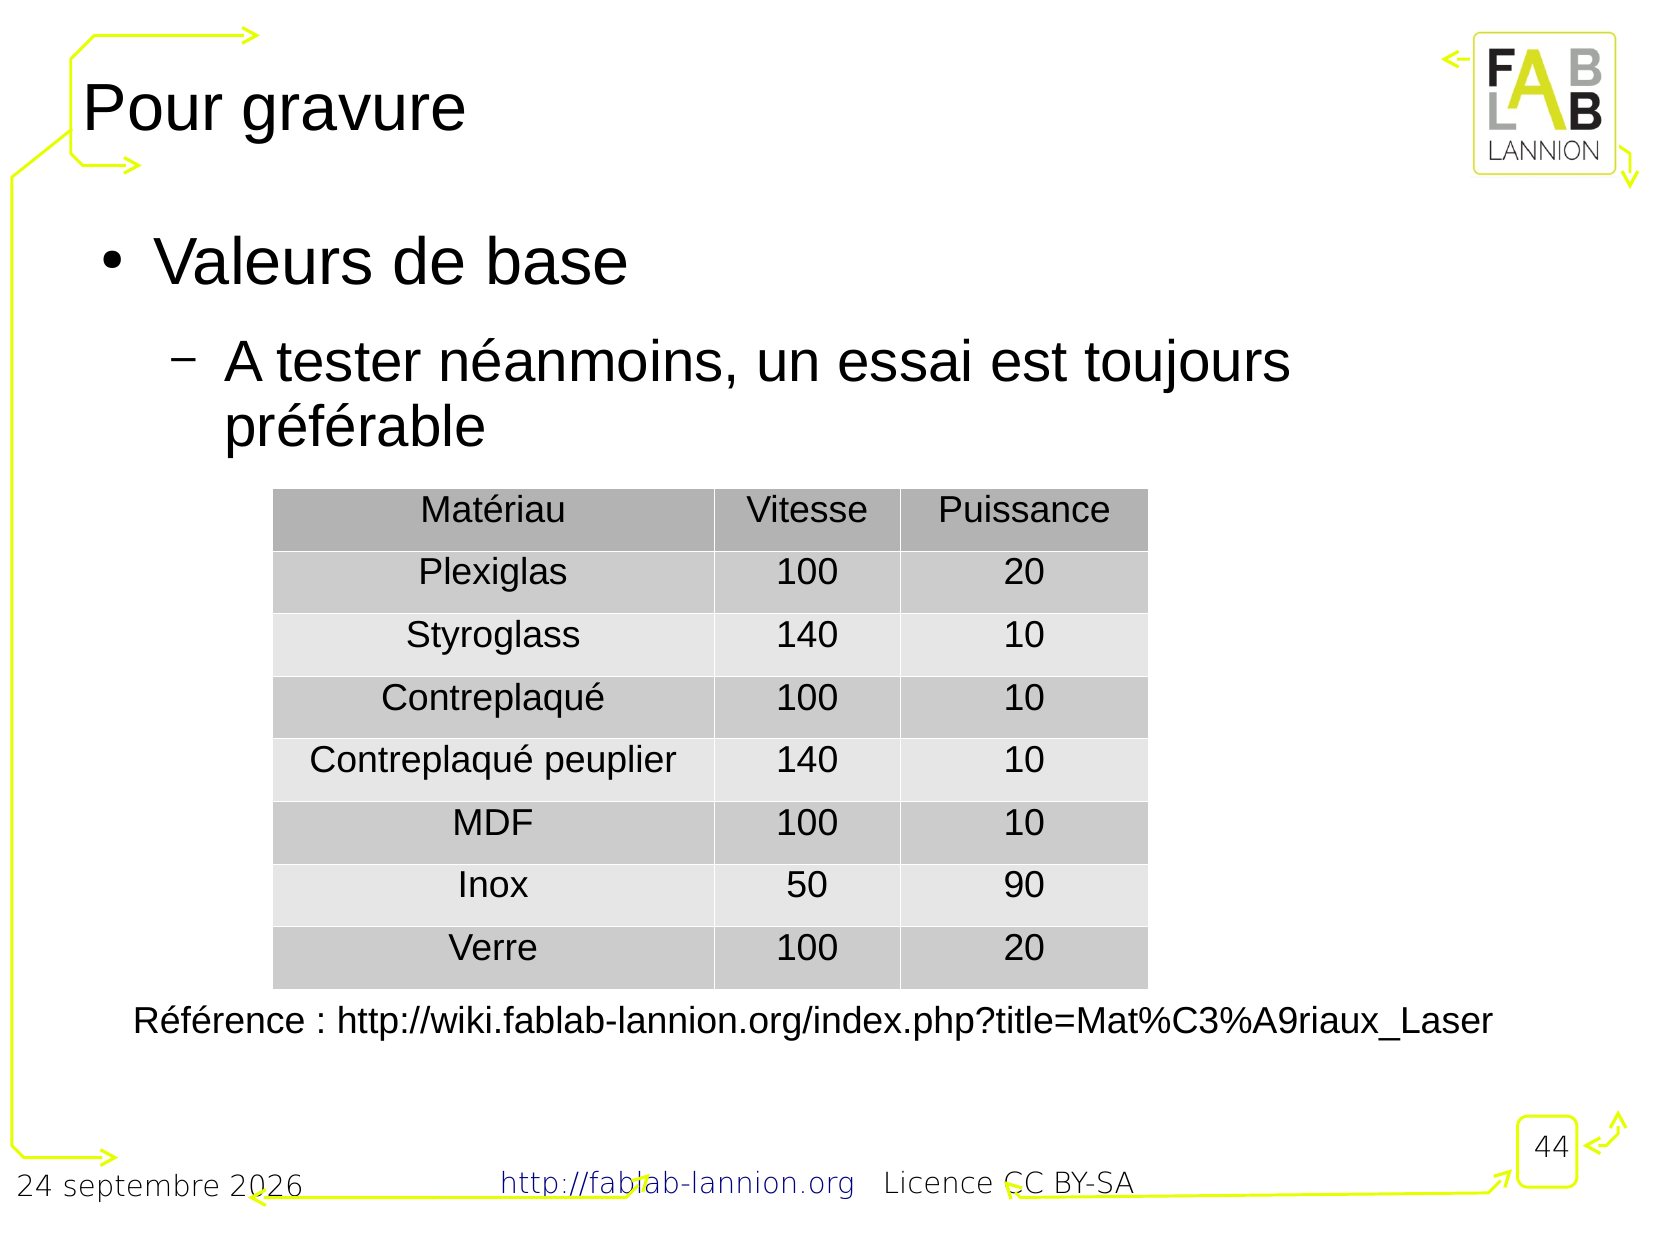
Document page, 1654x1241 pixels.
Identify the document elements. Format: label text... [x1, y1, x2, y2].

list Valeurs de base A tester néanmoins, un essai est toujours préférable [82, 224, 1571, 992]
title Pour gravure [82, 49, 1441, 166]
picture [1470, 29, 1619, 178]
text_box Référence : http://wiki.fablab-lannion.org/index.php?title=Mat%C3%A9riaux_Laser [82, 992, 1603, 1177]
